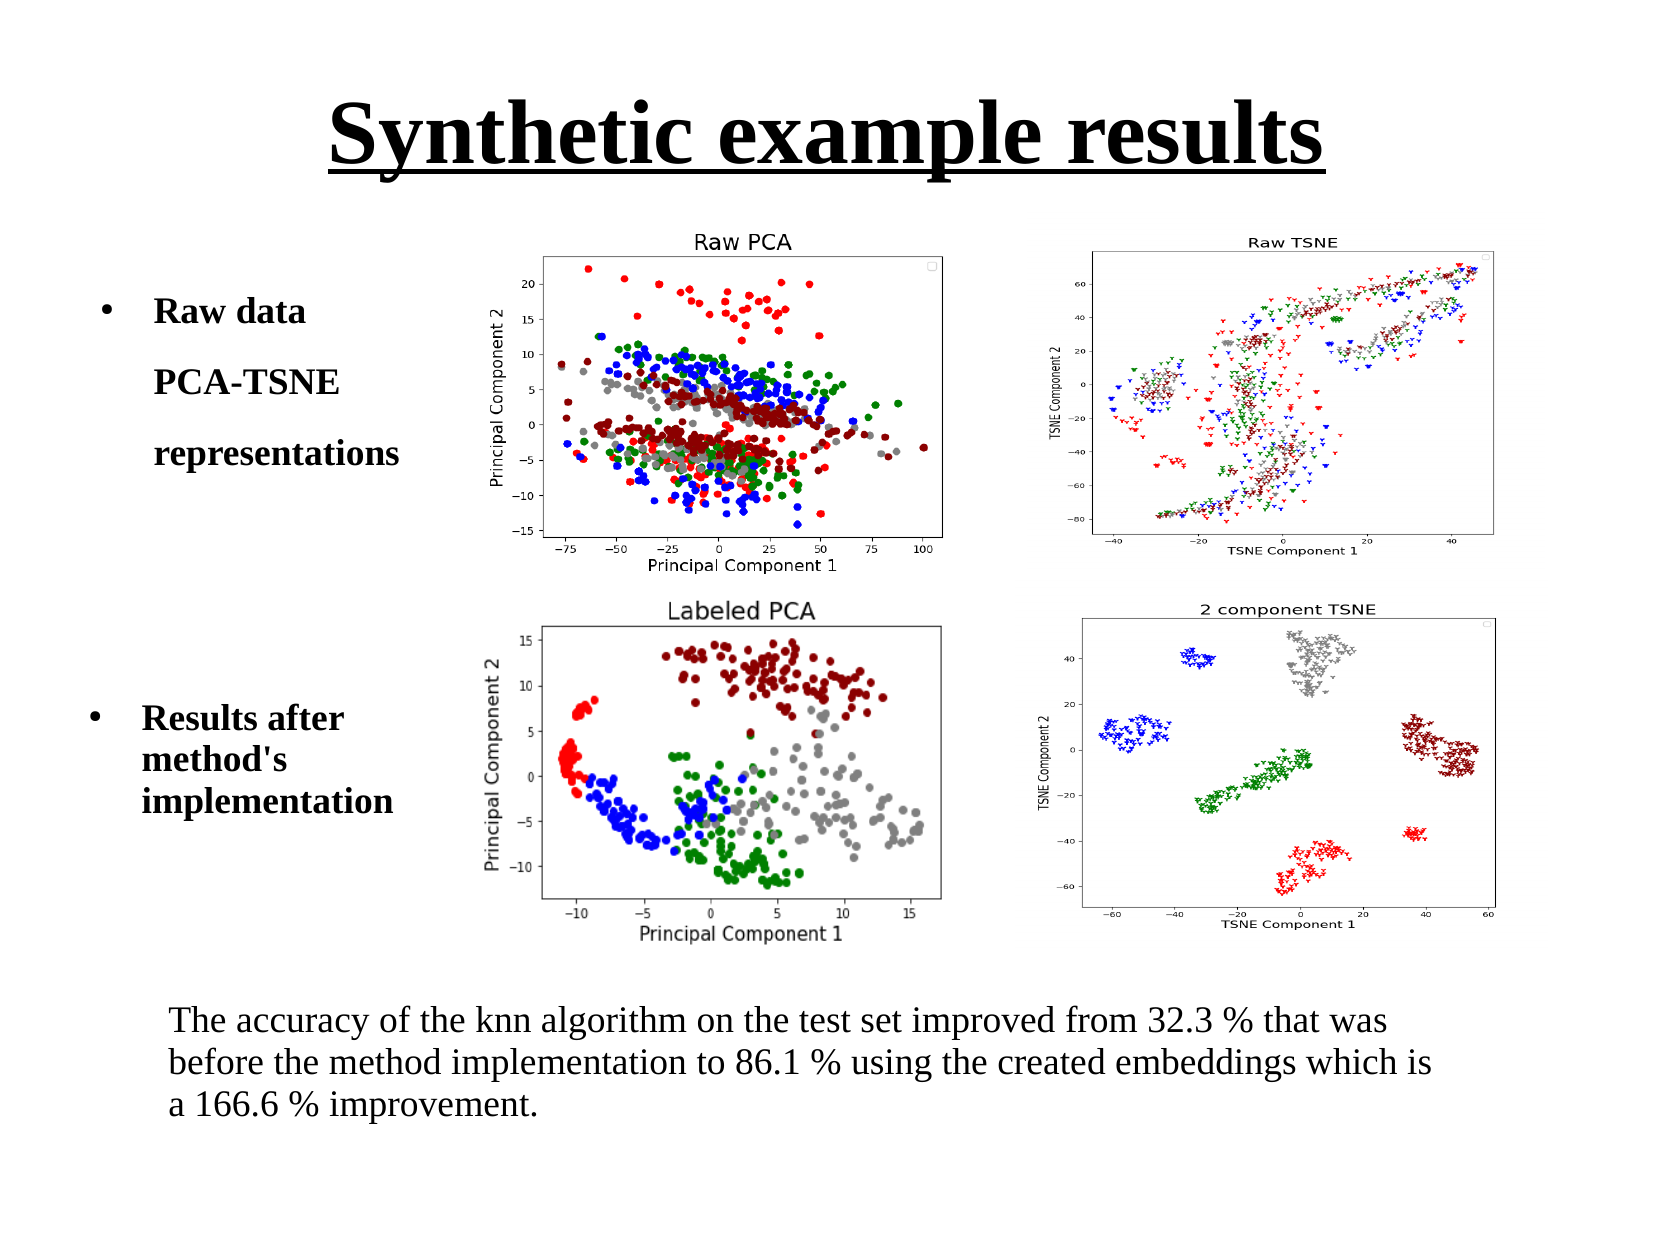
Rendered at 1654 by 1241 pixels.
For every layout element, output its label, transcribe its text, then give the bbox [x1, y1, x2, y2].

title Synthetic example results [82, 29, 1571, 237]
picture [478, 212, 993, 577]
list Raw data PCA-TSNE representations [82, 290, 562, 681]
picture [1015, 207, 1548, 948]
text_box The accuracy of the knn algorithm on the test set improved from 32.3 % that was before the method implementation to 86.1 % using the created embeddings which is a 166.6 % improvement. [153, 992, 1453, 1135]
picture [472, 590, 969, 957]
list Results after method's implementation [70, 696, 414, 825]
